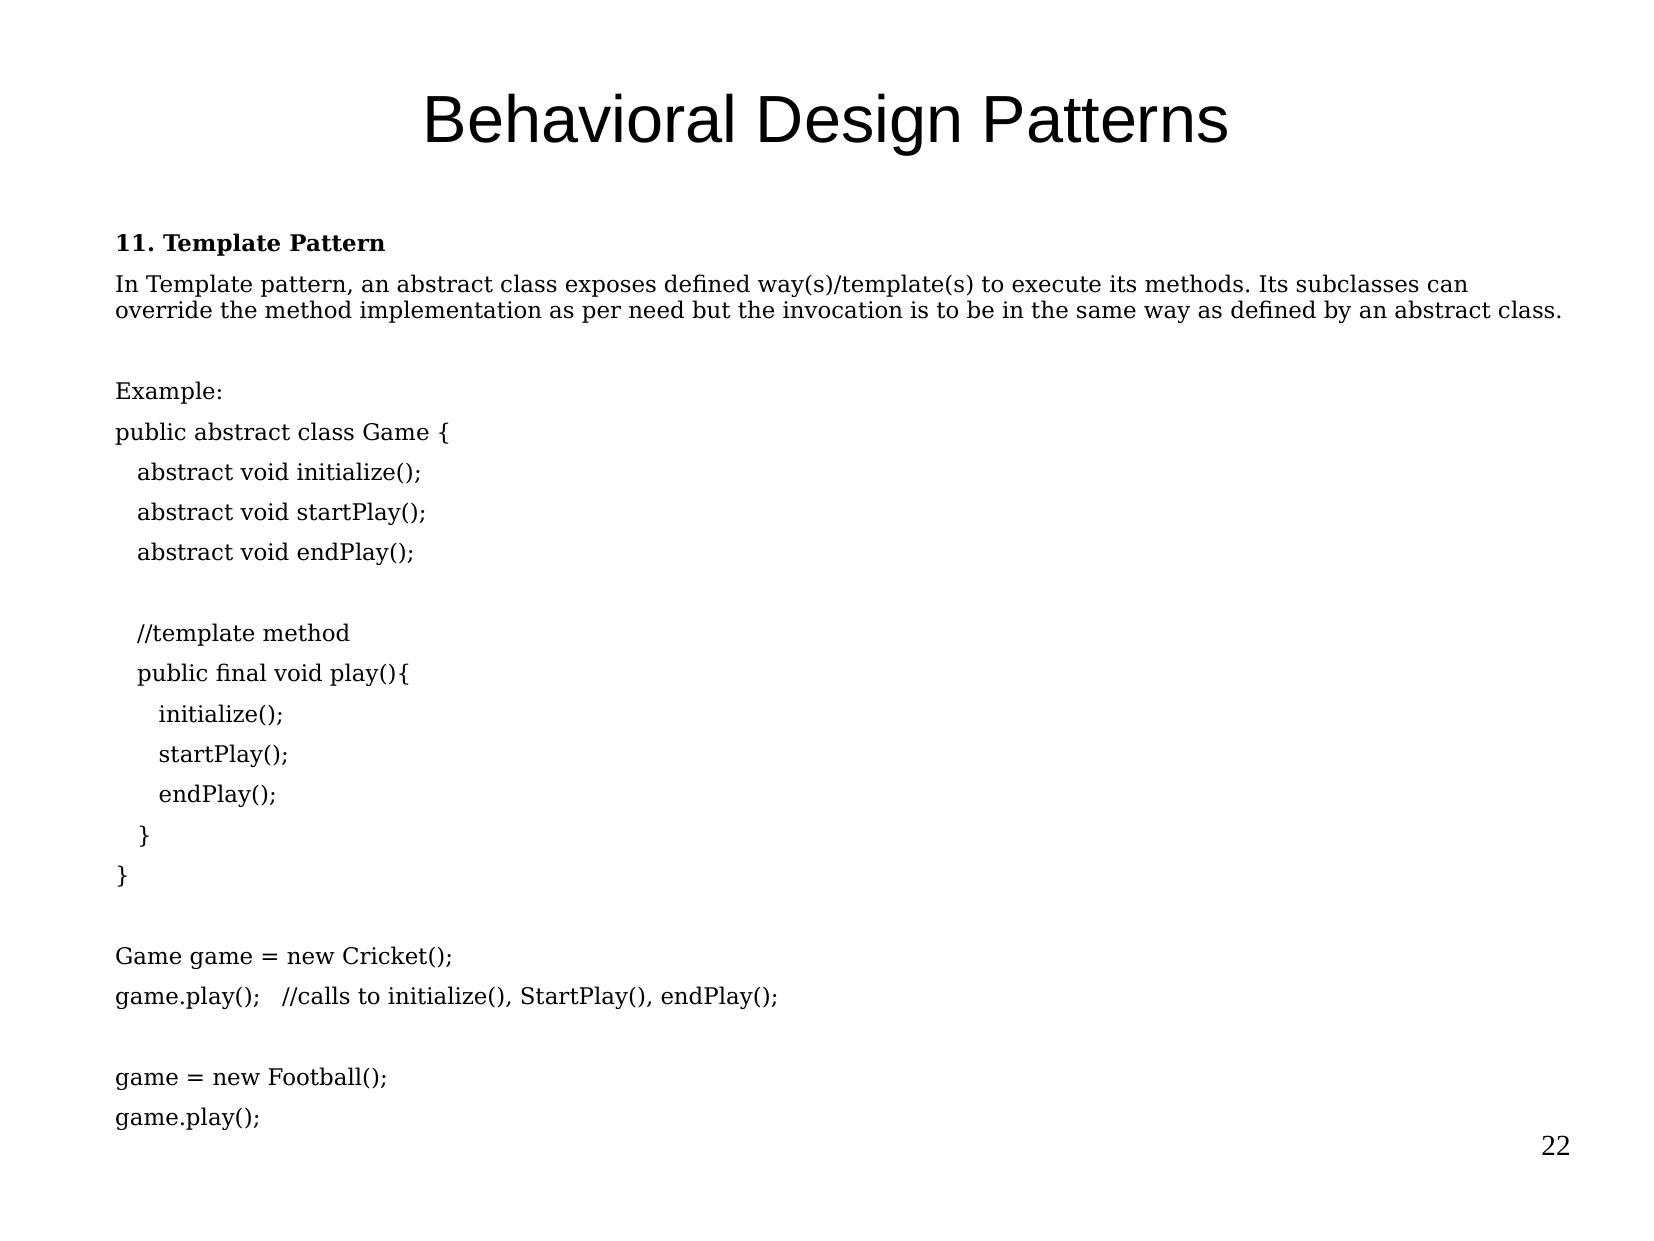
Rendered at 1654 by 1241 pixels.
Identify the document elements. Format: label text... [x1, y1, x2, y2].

title Behavioral Design Patterns [82, 49, 1571, 189]
list 11. Template Pattern In Template pattern, an abstract class exposes defined way(s)/template(s) to execute its methods. Its subclasses can override the method implementation as per need but the invocation is to be in the same way as defined by an abstract class. Example: public abstract class Game { abstract void initialize(); abstract void startPlay(); abstract void endPlay(); //template method public final void play(){ initialize(); startPlay(); endPlay(); } } Game game = new Cricket(); game.play(); //calls to initialize(), StartPlay(), endPlay(); game = new Football(); game.play(); [82, 230, 1571, 1164]
